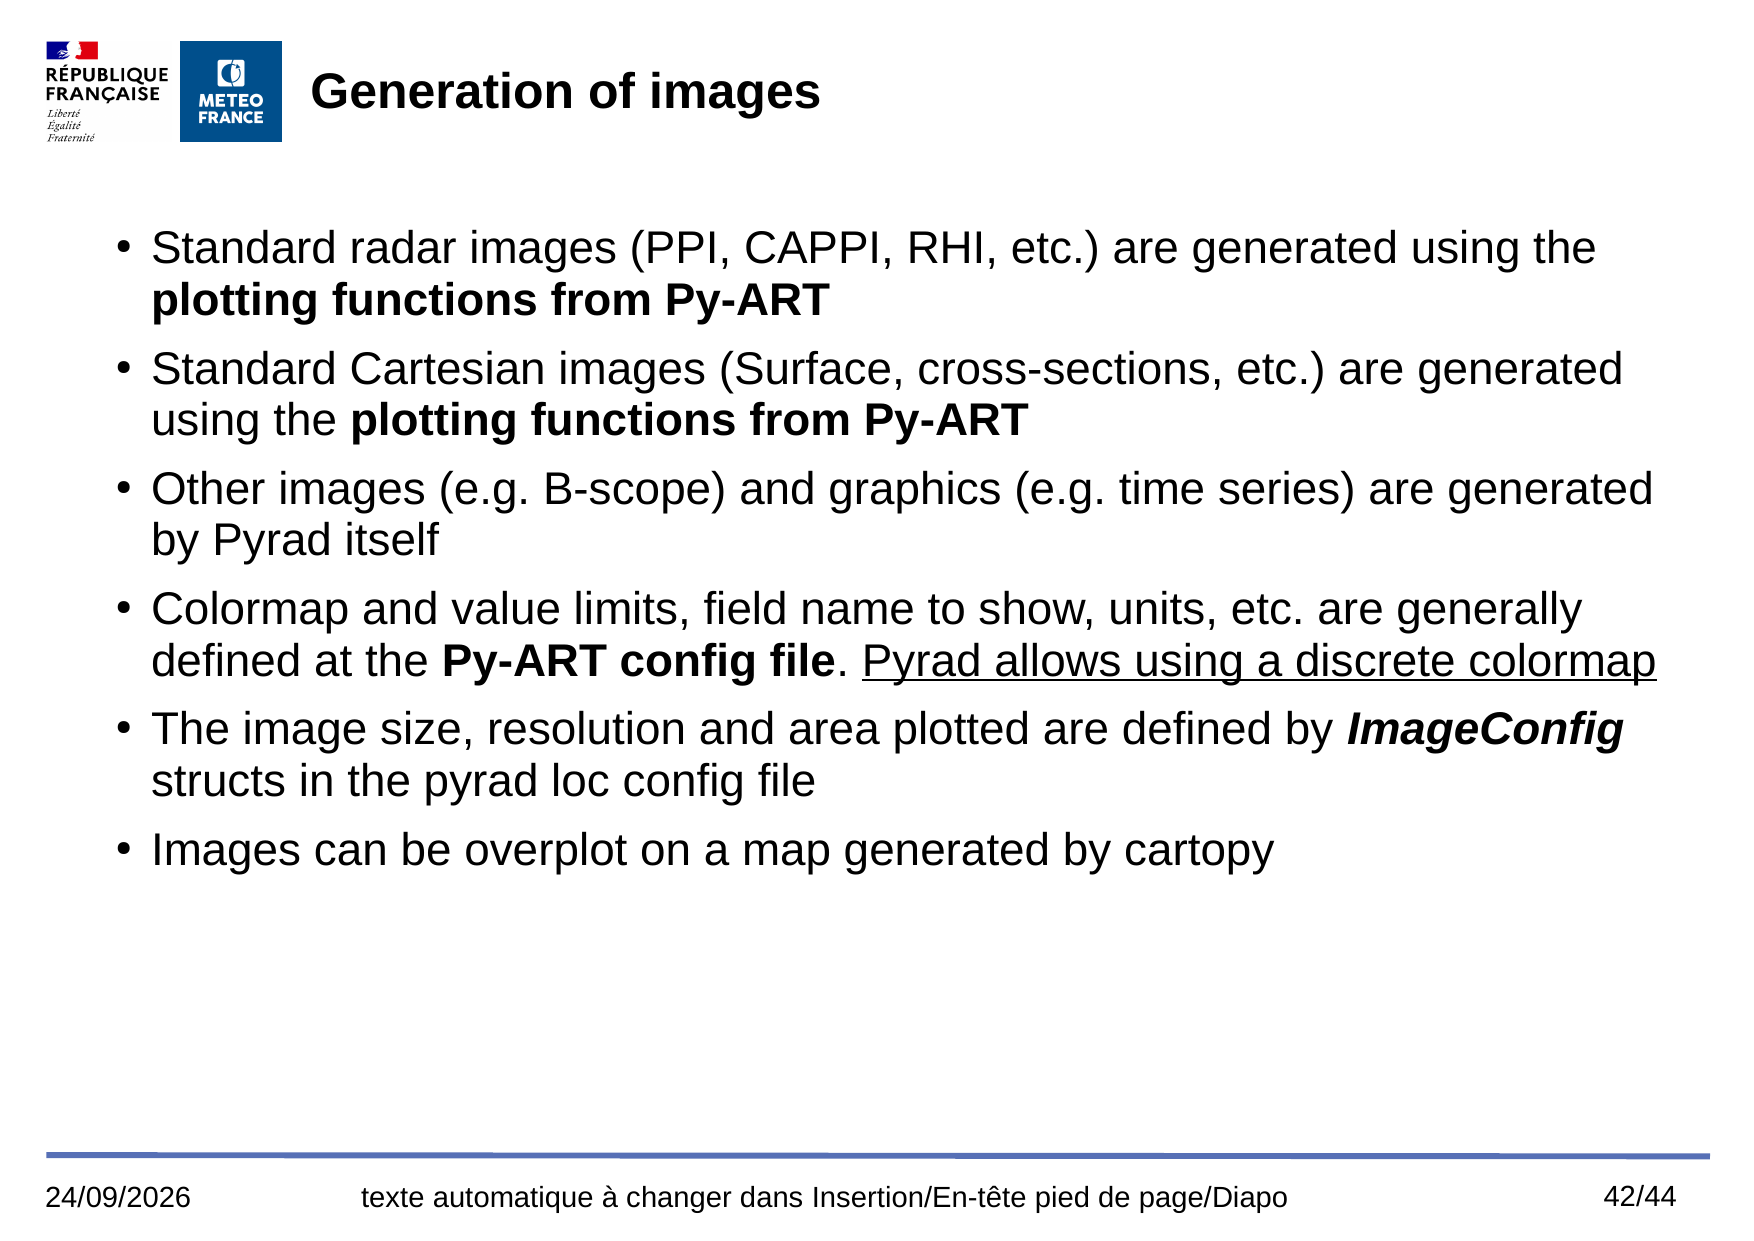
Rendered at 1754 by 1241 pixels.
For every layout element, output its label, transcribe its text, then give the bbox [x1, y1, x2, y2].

title Generation of images [310, 40, 1697, 142]
picture [46, 41, 172, 142]
picture [180, 41, 282, 142]
list Standard radar images (PPI, CAPPI, RHI, etc.) are generated using the plotting functions from Py-ART Standard Cartesian images (Surface, cross-sections, etc.) are generated using the plotting functions from Py-ART Other images (e.g. B-scope) and graphics (e.g. time series) are generated by Pyrad itself Colormap and value limits, field name to show, units, etc. are generally defined at the Py-ART config file. Pyrad allows using a discrete colormap The image size, resolution and area plotted are defined by ImageConfig structs in the pyrad loc config file Images can be overplot on a map generated by cartopy [44, 222, 1712, 1118]
